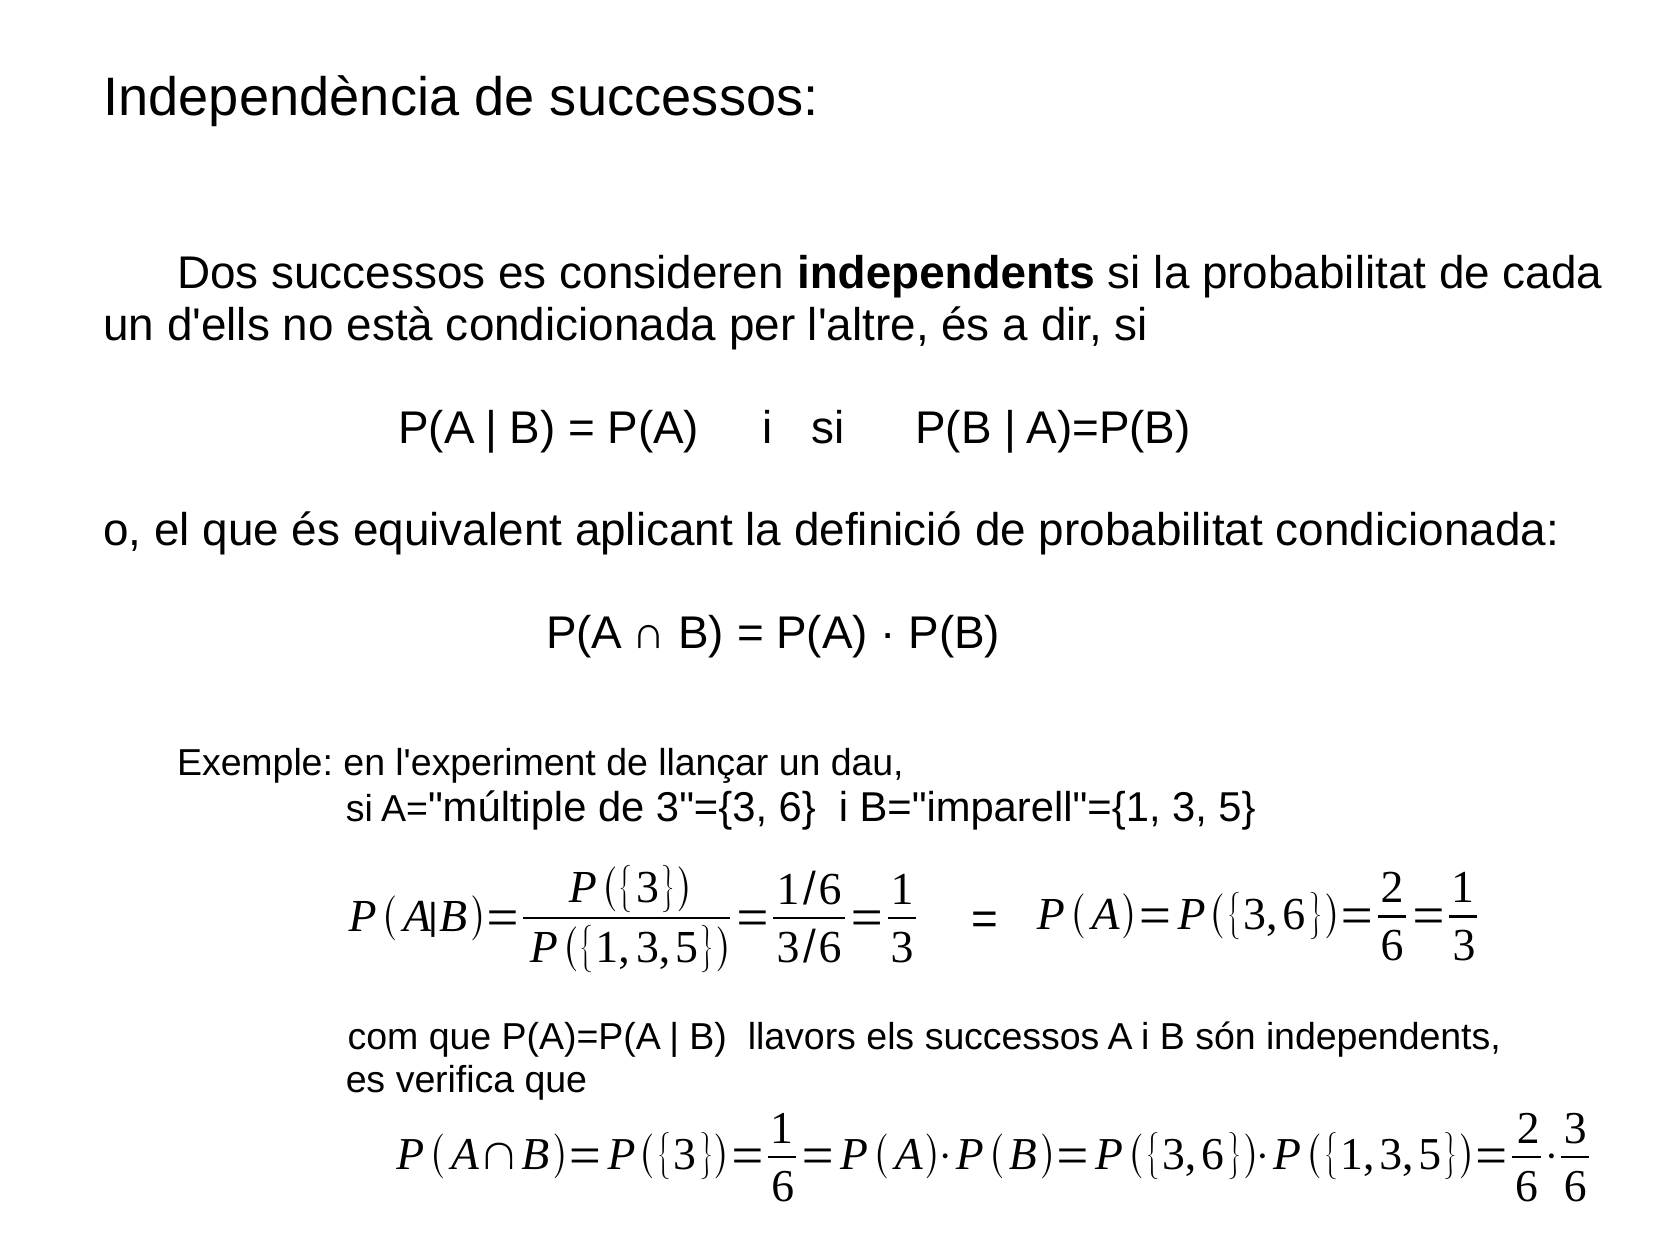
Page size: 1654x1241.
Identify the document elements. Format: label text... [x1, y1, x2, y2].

chart [339, 862, 924, 974]
text_box | [413, 888, 503, 946]
chart [387, 1102, 1597, 1212]
text_box = [956, 885, 1016, 952]
text_box Independència de successos: Dos successos es consideren independents si la probabilitat de cada un d'ells no està condicionada per l'altre, és a dir, si P(A | B) = P(A) i si P(B | A)=P(B) o, el que és equivalent aplicant la definició de probabilitat condicionada: P(A ∩ B) = P(A) · P(B) Exemple: en l'experiment de llançar un dau, si A="múltiple de 3"={3, 6} i B="imparell"={1, 3, 5} com que P(A)=P(A | B) llavors els successos A i B són independents, es verifica que [88, 59, 1625, 1155]
chart [1027, 862, 1486, 971]
